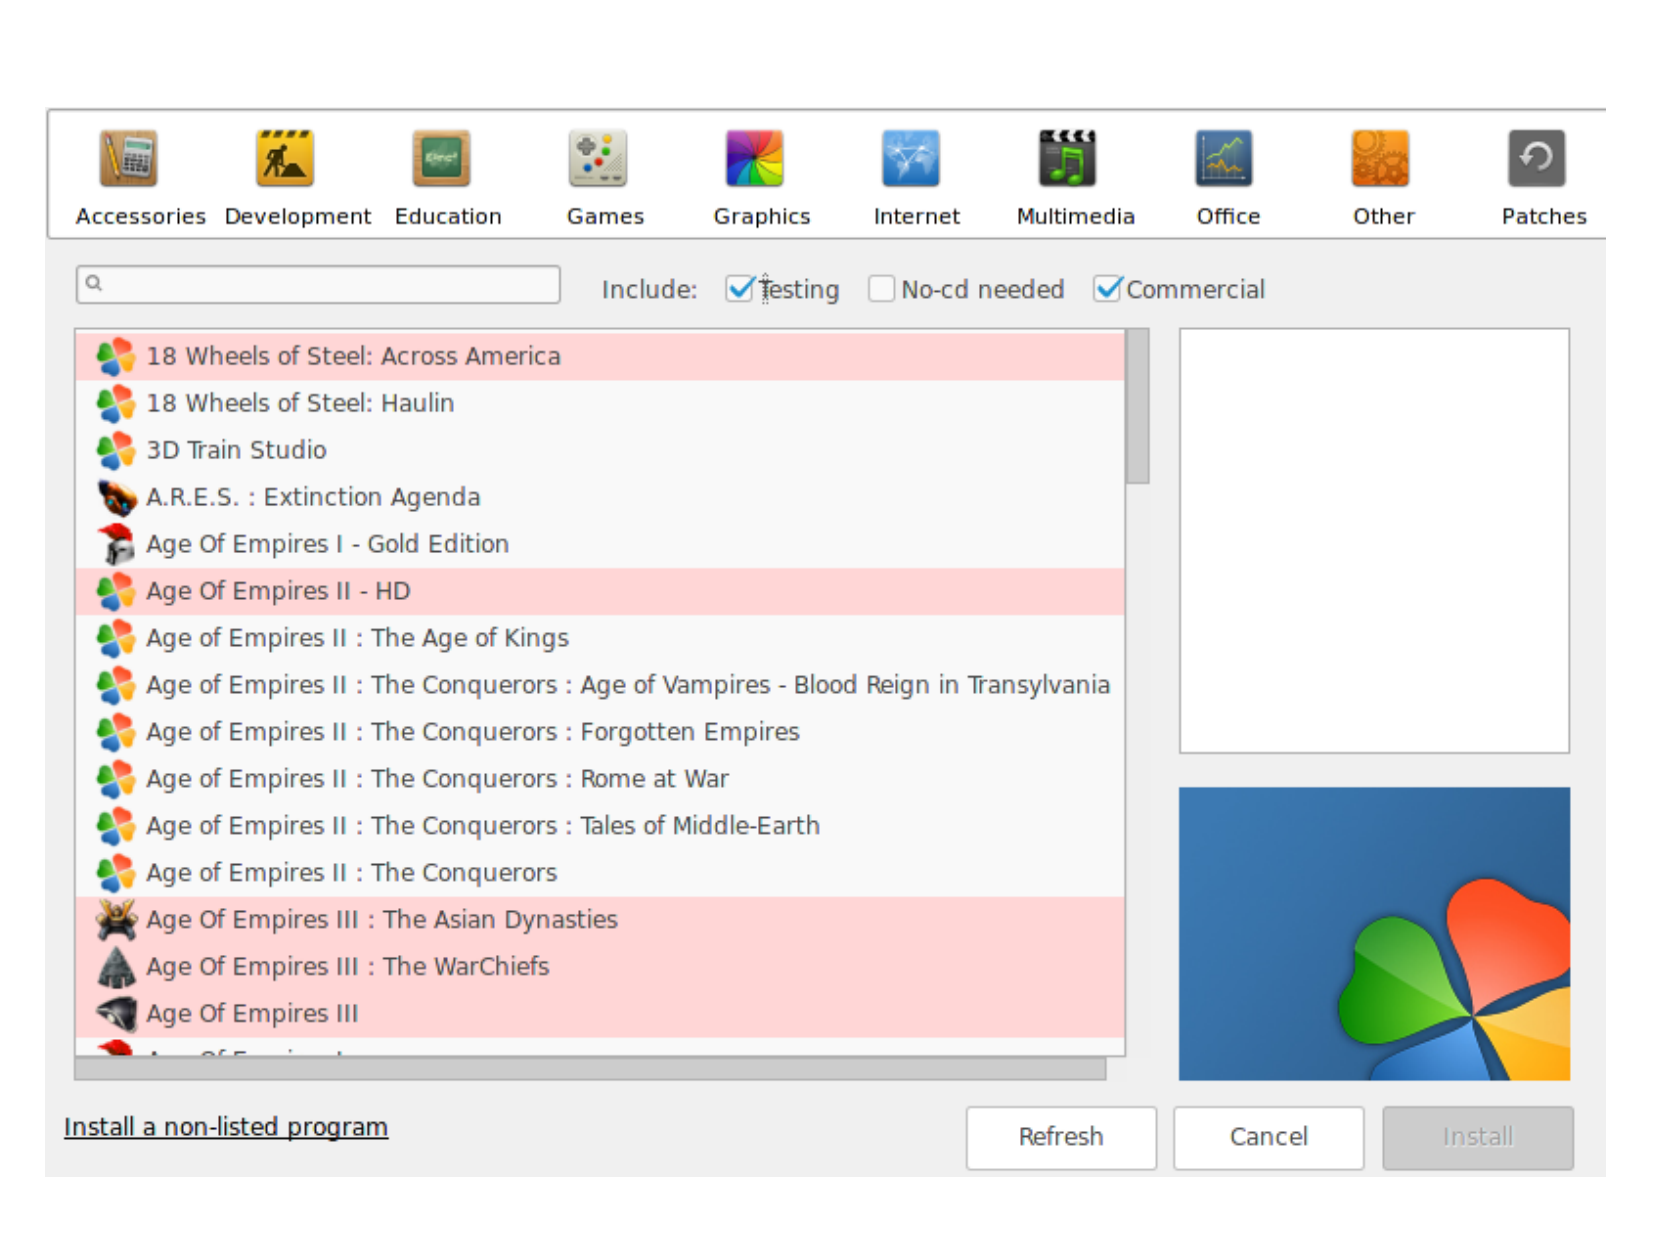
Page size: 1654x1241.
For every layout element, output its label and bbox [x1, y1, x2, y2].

picture [45, 107, 1606, 1178]
